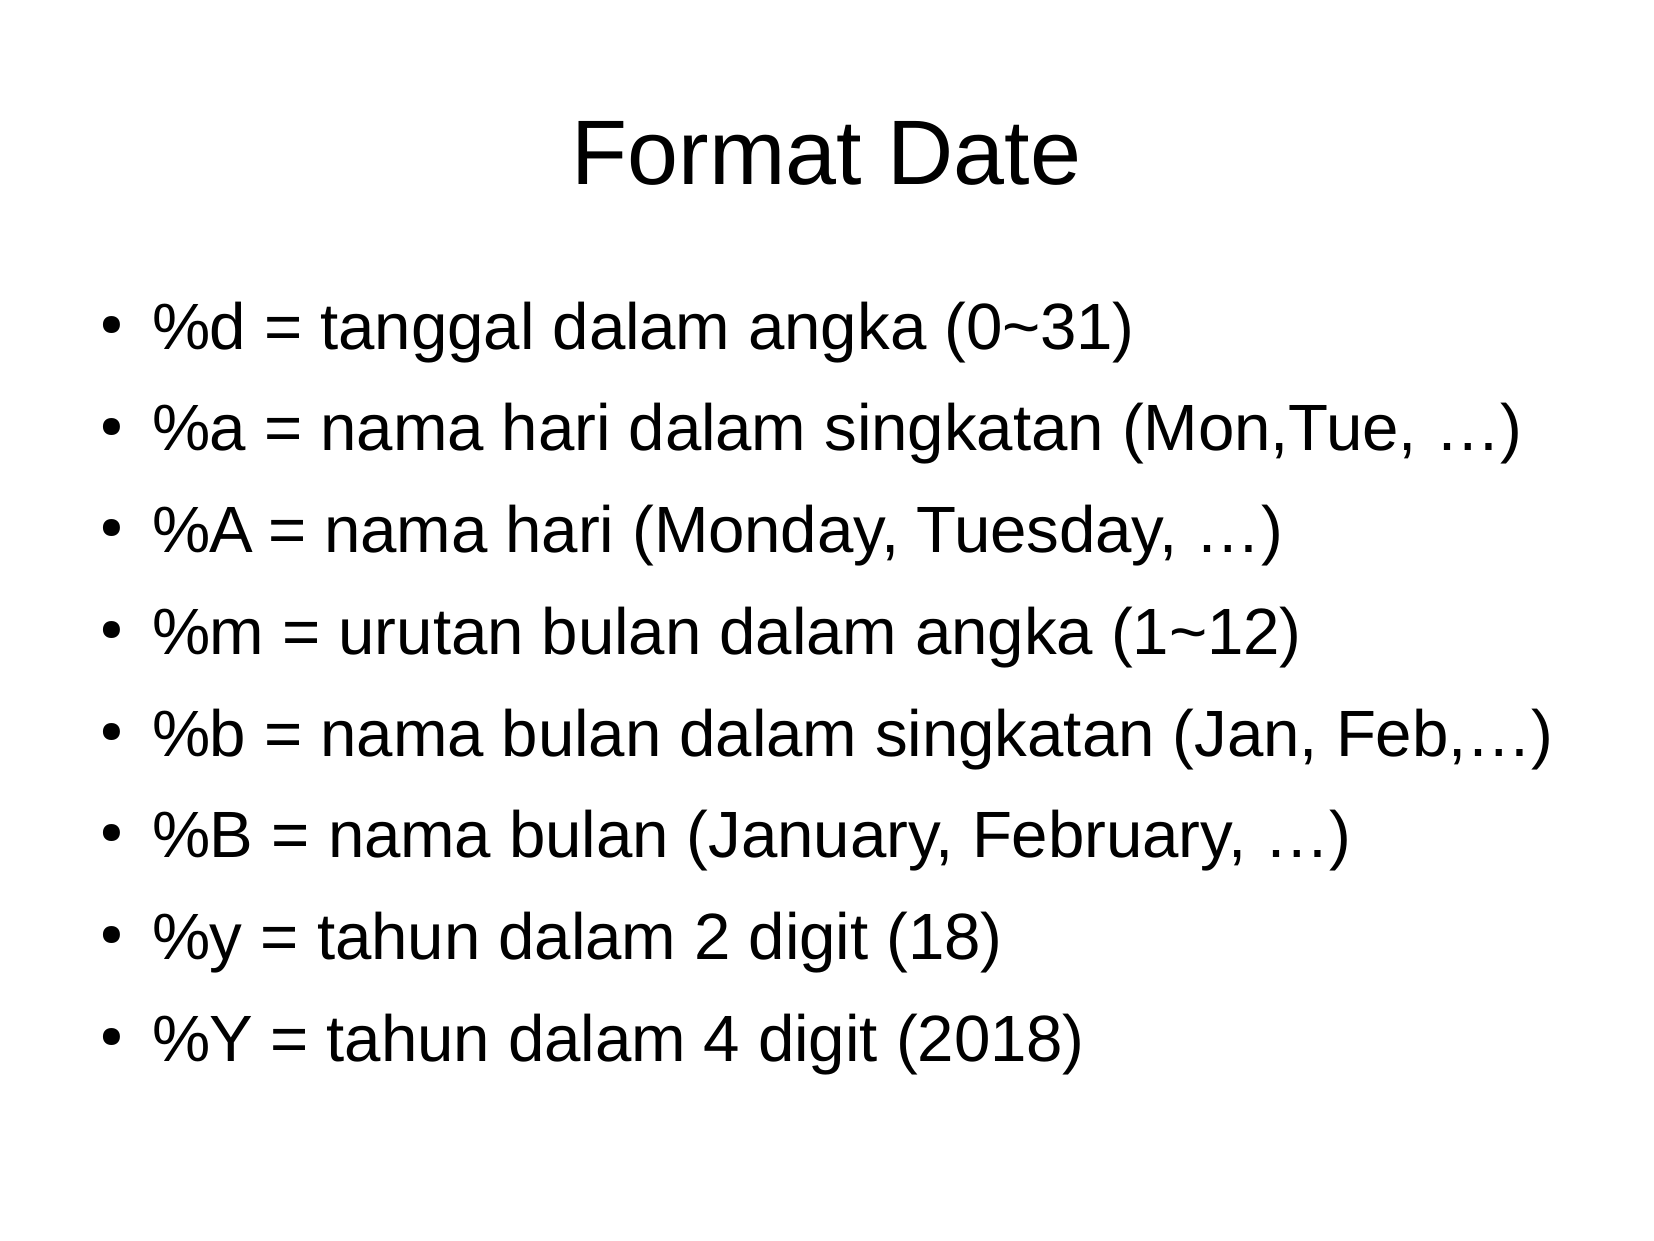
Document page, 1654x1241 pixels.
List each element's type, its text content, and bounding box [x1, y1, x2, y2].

title Format Date [82, 49, 1571, 257]
list %d = tanggal dalam angka (0~31) %a = nama hari dalam singkatan (Mon,Tue, …) %A = nama hari (Monday, Tuesday, …) %m = urutan bulan dalam angka (1~12) %b = nama bulan dalam singkatan (Jan, Feb,…) %B = nama bulan (January, February, …) %y = tahun dalam 2 digit (18) %Y = tahun dalam 4 digit (2018) [82, 290, 1571, 1096]
